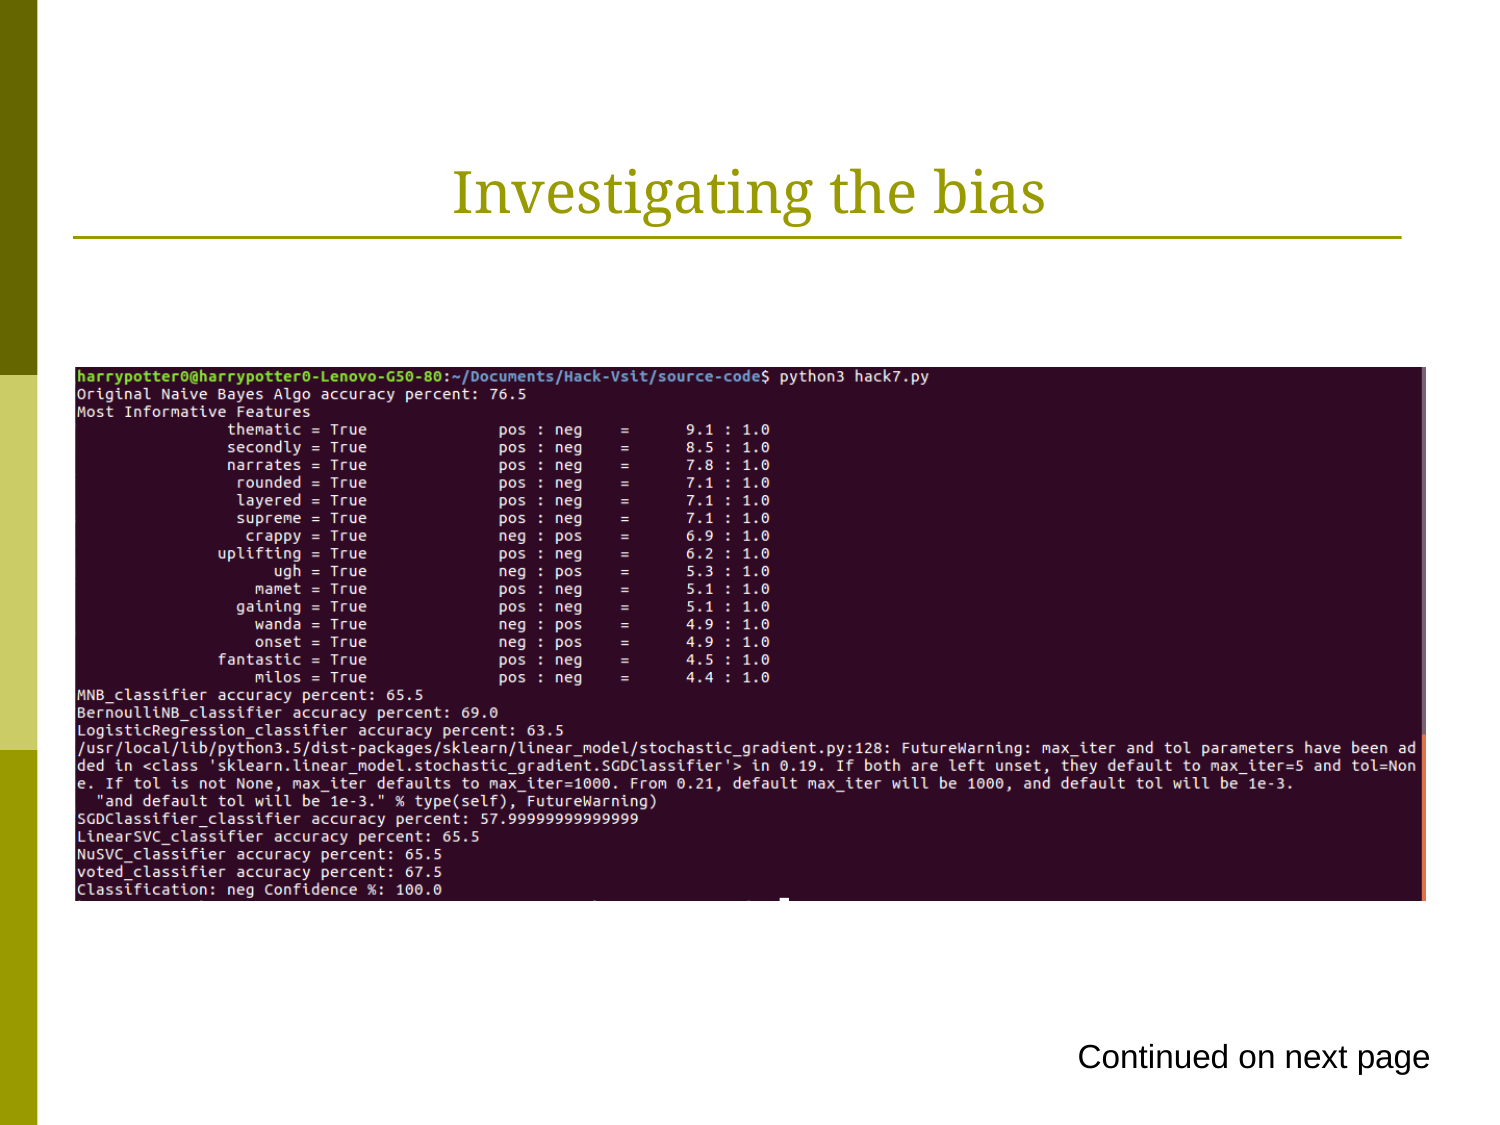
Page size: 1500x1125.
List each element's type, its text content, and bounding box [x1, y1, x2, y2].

text_box Continued on next page [1062, 1027, 1465, 1083]
picture [75, 367, 1426, 901]
title Investigating the bias [75, 45, 1426, 233]
